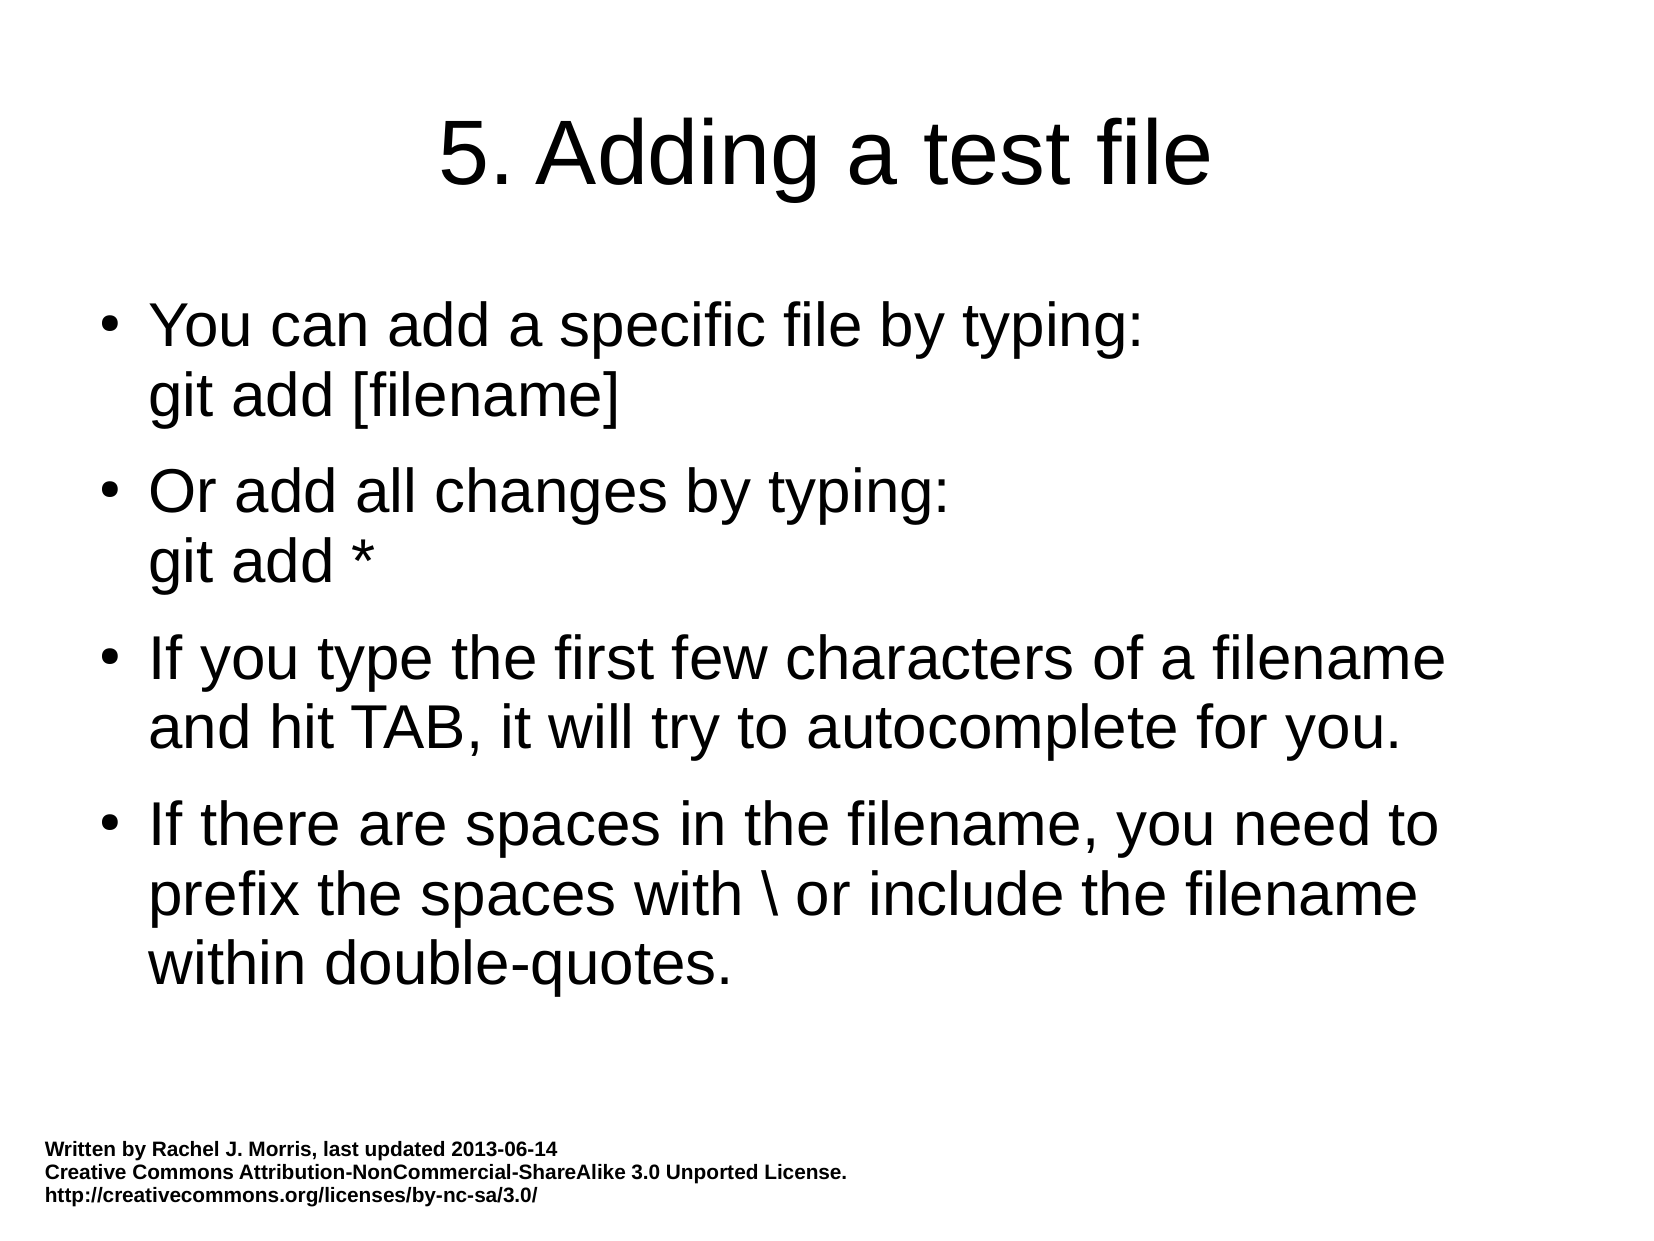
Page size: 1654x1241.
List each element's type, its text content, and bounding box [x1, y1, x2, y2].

title 5. Adding a test file [82, 49, 1571, 257]
list You can add a specific file by typing: git add [filename] Or add all changes by typing: git add * If you type the first few characters of a filename and hit TAB, it will try to autocomplete for you. If there are spaces in the filename, you need to prefix the spaces with \ or include the filename within double-quotes. [82, 290, 1538, 1010]
